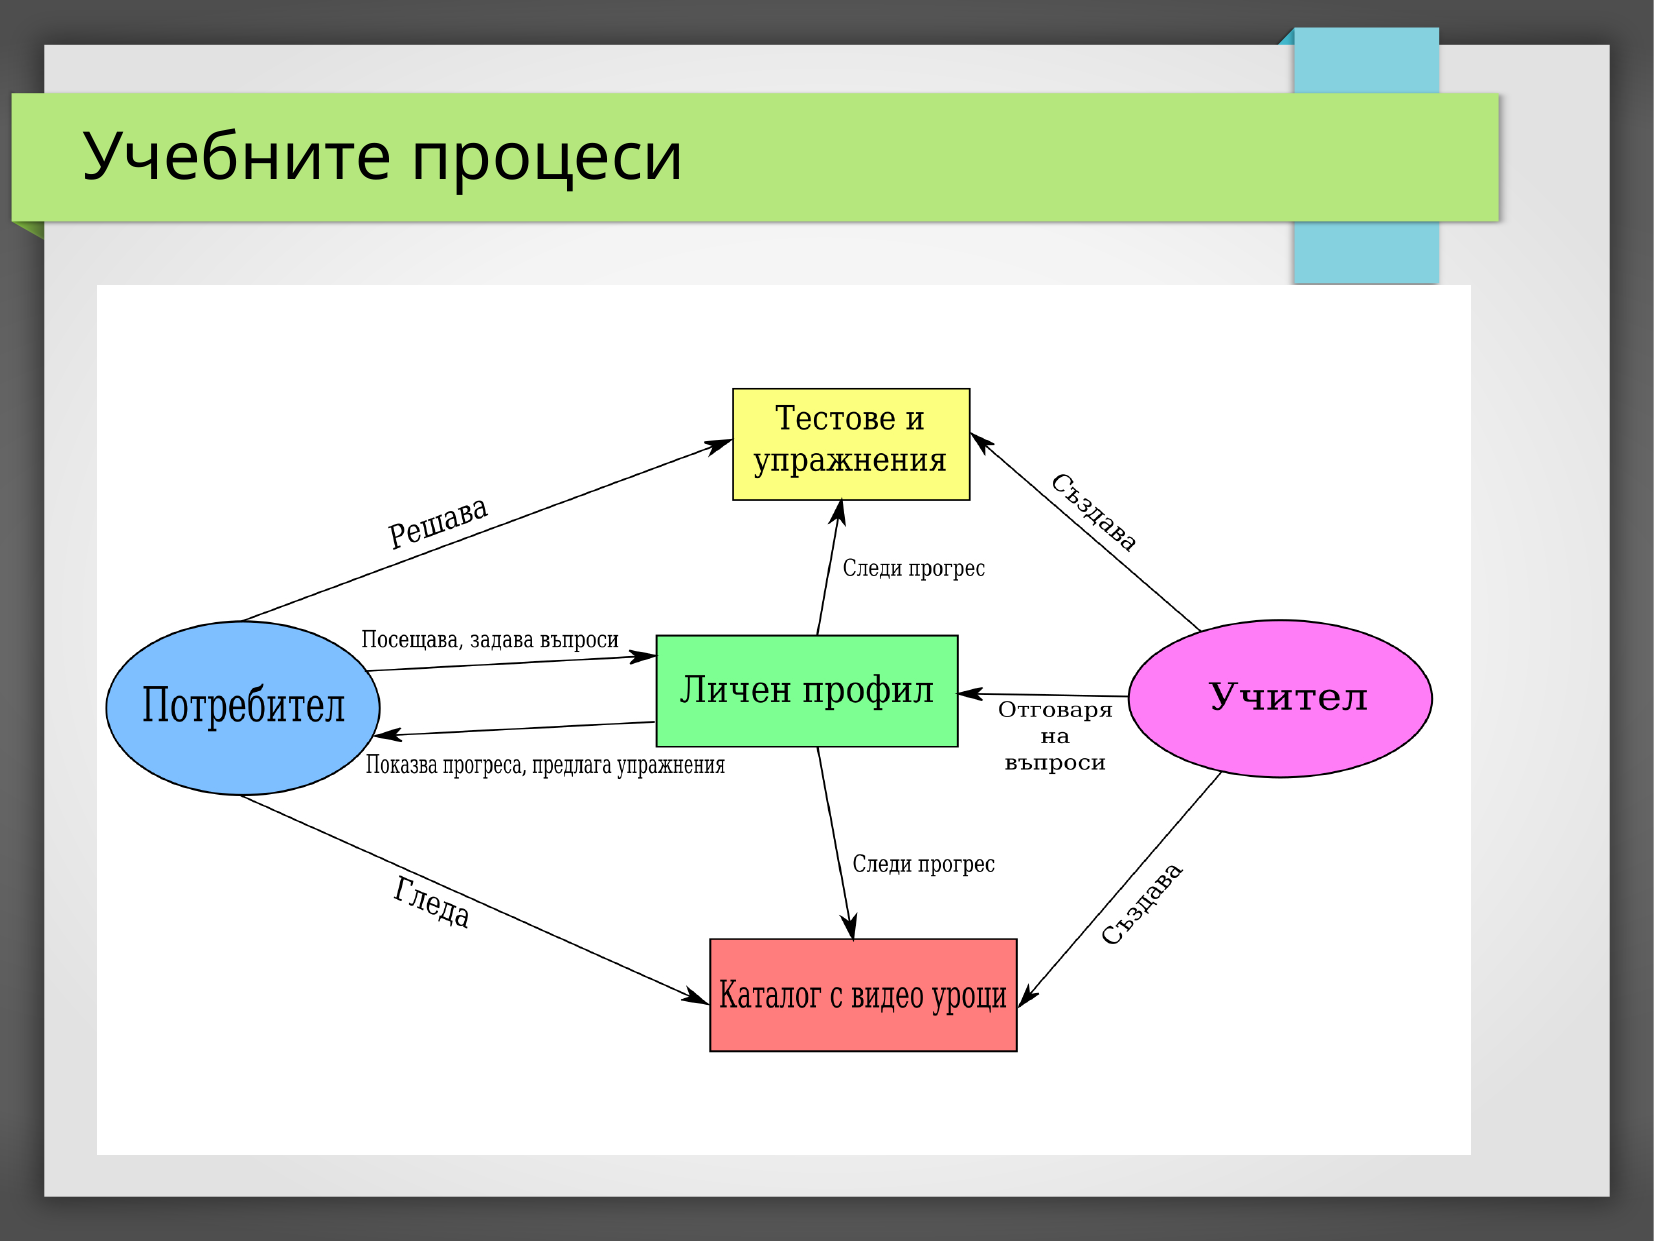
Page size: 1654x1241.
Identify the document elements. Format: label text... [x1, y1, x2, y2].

picture [0, 0, 1654, 1241]
title Учебните процеси [82, 94, 1264, 213]
